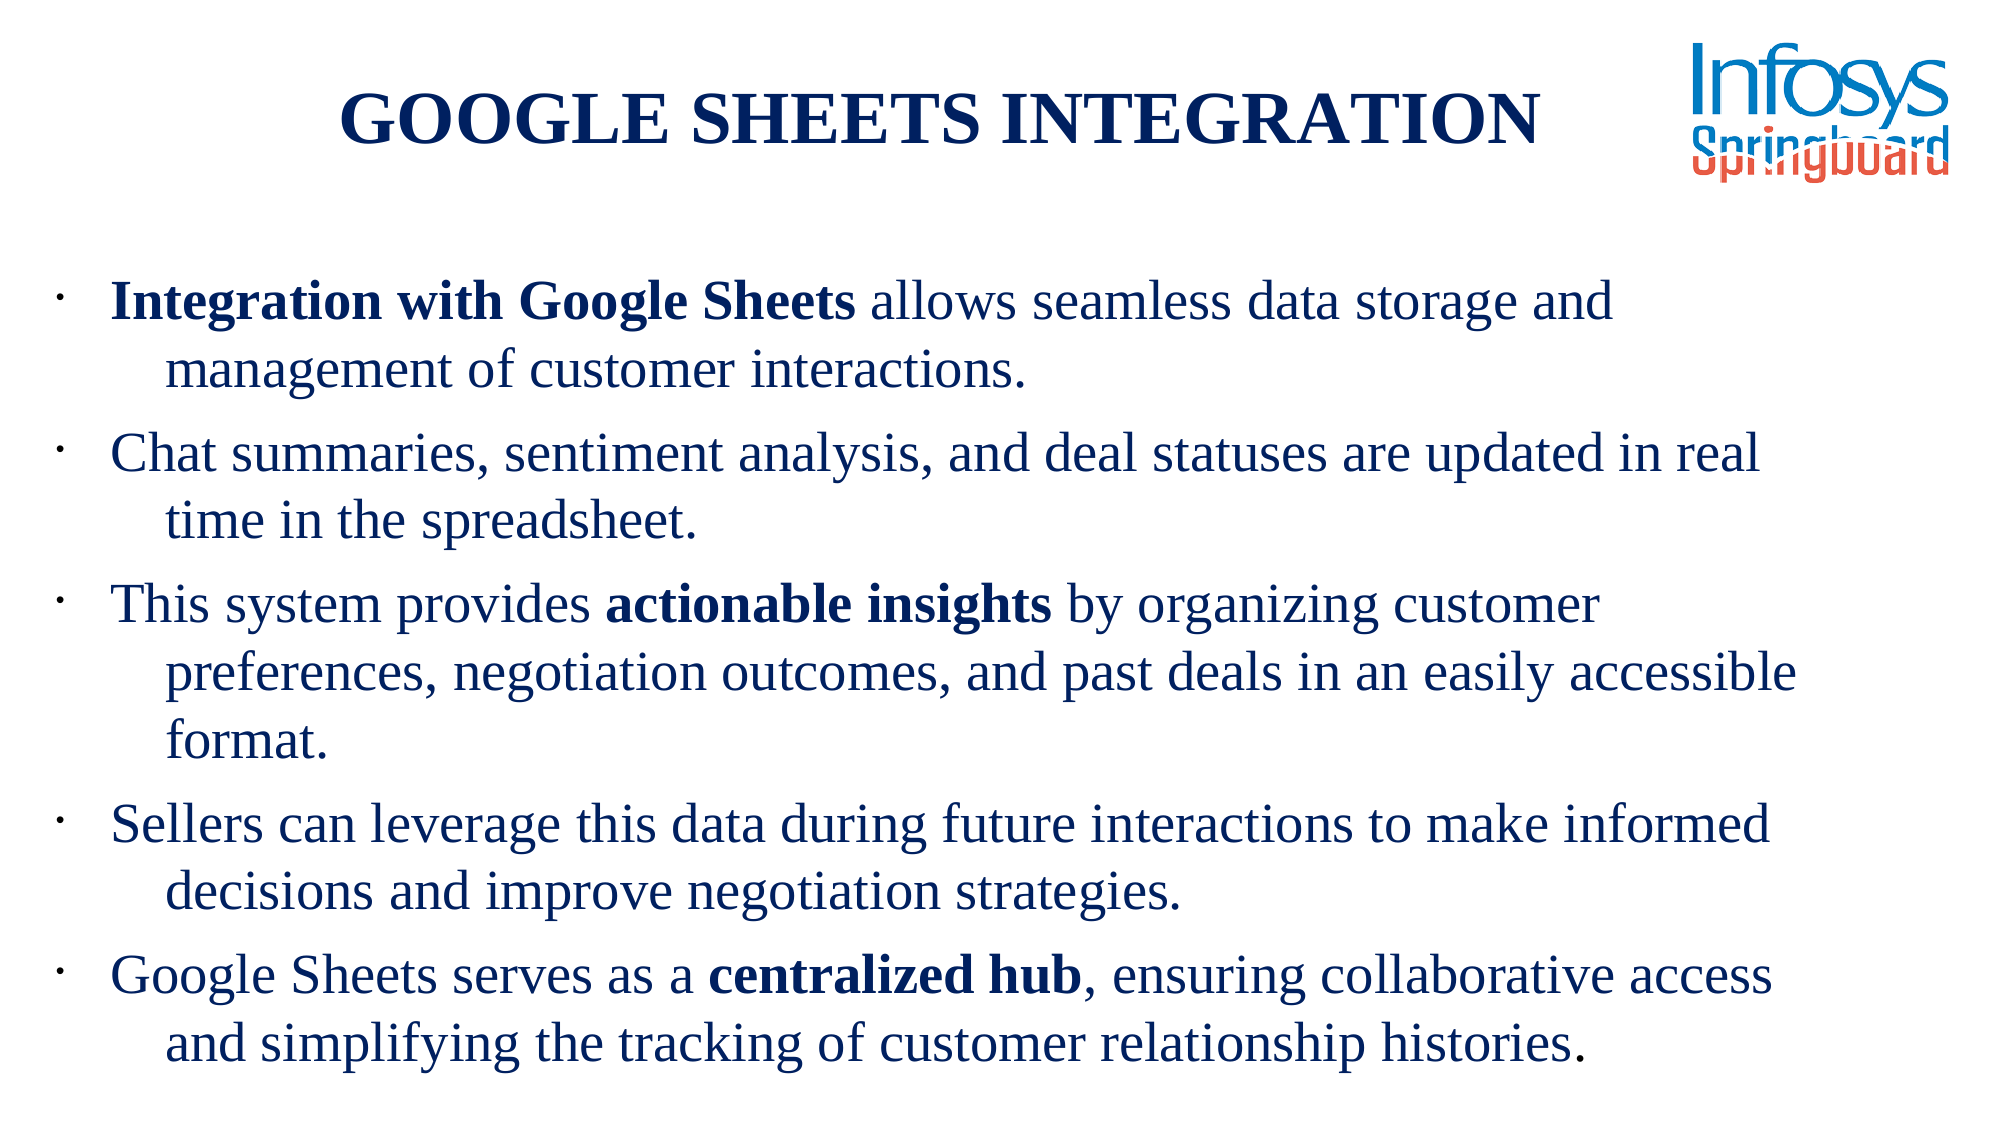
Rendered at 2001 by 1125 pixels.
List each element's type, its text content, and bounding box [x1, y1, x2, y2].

picture [1682, 38, 1960, 186]
text_box GOOGLE SHEETS INTEGRATION [40, 19, 1841, 207]
text_box Integration with Google Sheets allows seamless data storage and management of customer interactions. Chat summaries, sentiment analysis, and deal statuses are updated in real time in the spreadsheet. This system provides actionable insights by organizing customer preferences, negotiation outcomes, and past deals in an easily accessible format. Sellers can leverage this data during future interactions to make informed decisions and improve negotiation strategies. Google Sheets serves as a centralized hub, ensuring collaborative access and simplifying the tracking of customer relationship histories. [40, 255, 1841, 1081]
